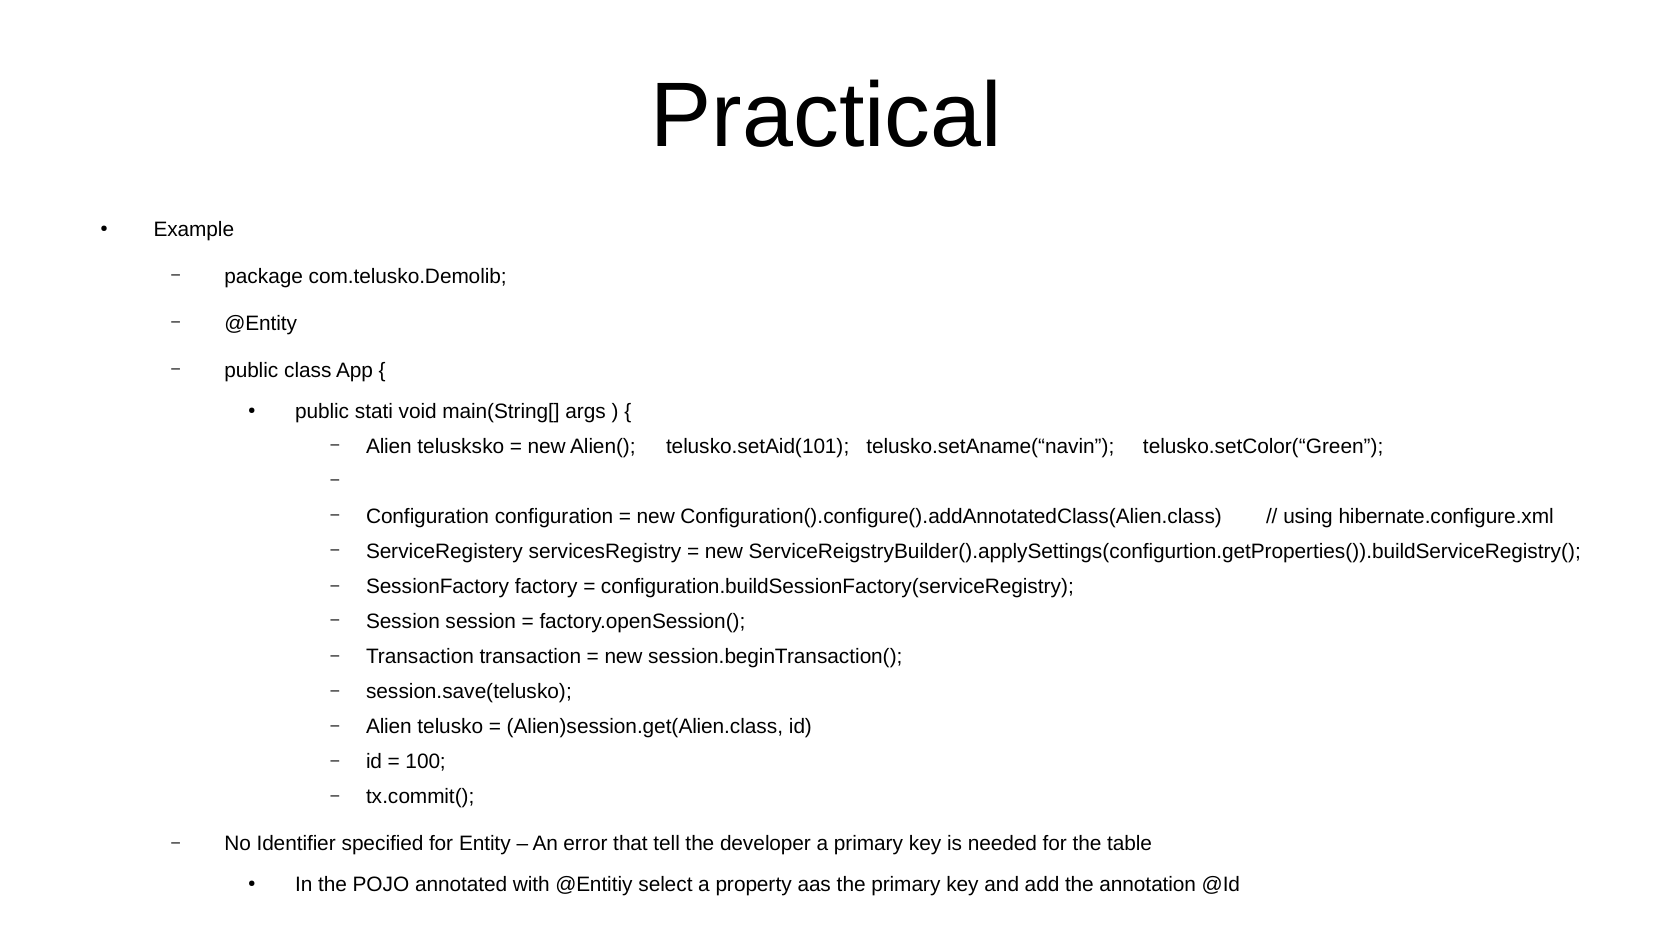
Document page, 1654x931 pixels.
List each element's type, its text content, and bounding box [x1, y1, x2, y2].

title Practical [82, 37, 1571, 193]
list Example package com.telusko.Demolib; @Entity public class App { public stati void main(String[] args ) { Alien telusksko = new Alien(); telusko.setAid(101); telusko.setAname(“navin”); telusko.setColor(“Green”); Configuration configuration = new Configuration().configure().addAnnotatedClass(Alien.class) // using hibernate.configure.xml ServiceRegistery servicesRegistry = new ServiceReigstryBuilder().applySettings(configurtion.getProperties()).buildServiceRegistry(); SessionFactory factory = configuration.buildSessionFactory(serviceRegistry); Session session = factory.openSession(); Transaction transaction = new session.beginTransaction(); session.save(telusko); Alien telusko = (Alien)session.get(Alien.class, id) id = 100; tx.commit(); No Identifier specified for Entity – An error that tell the developer a primary key is needed for the table In the POJO annotated with @Entitiy select a property aas the primary key and add the annotation @Id [82, 217, 1636, 916]
